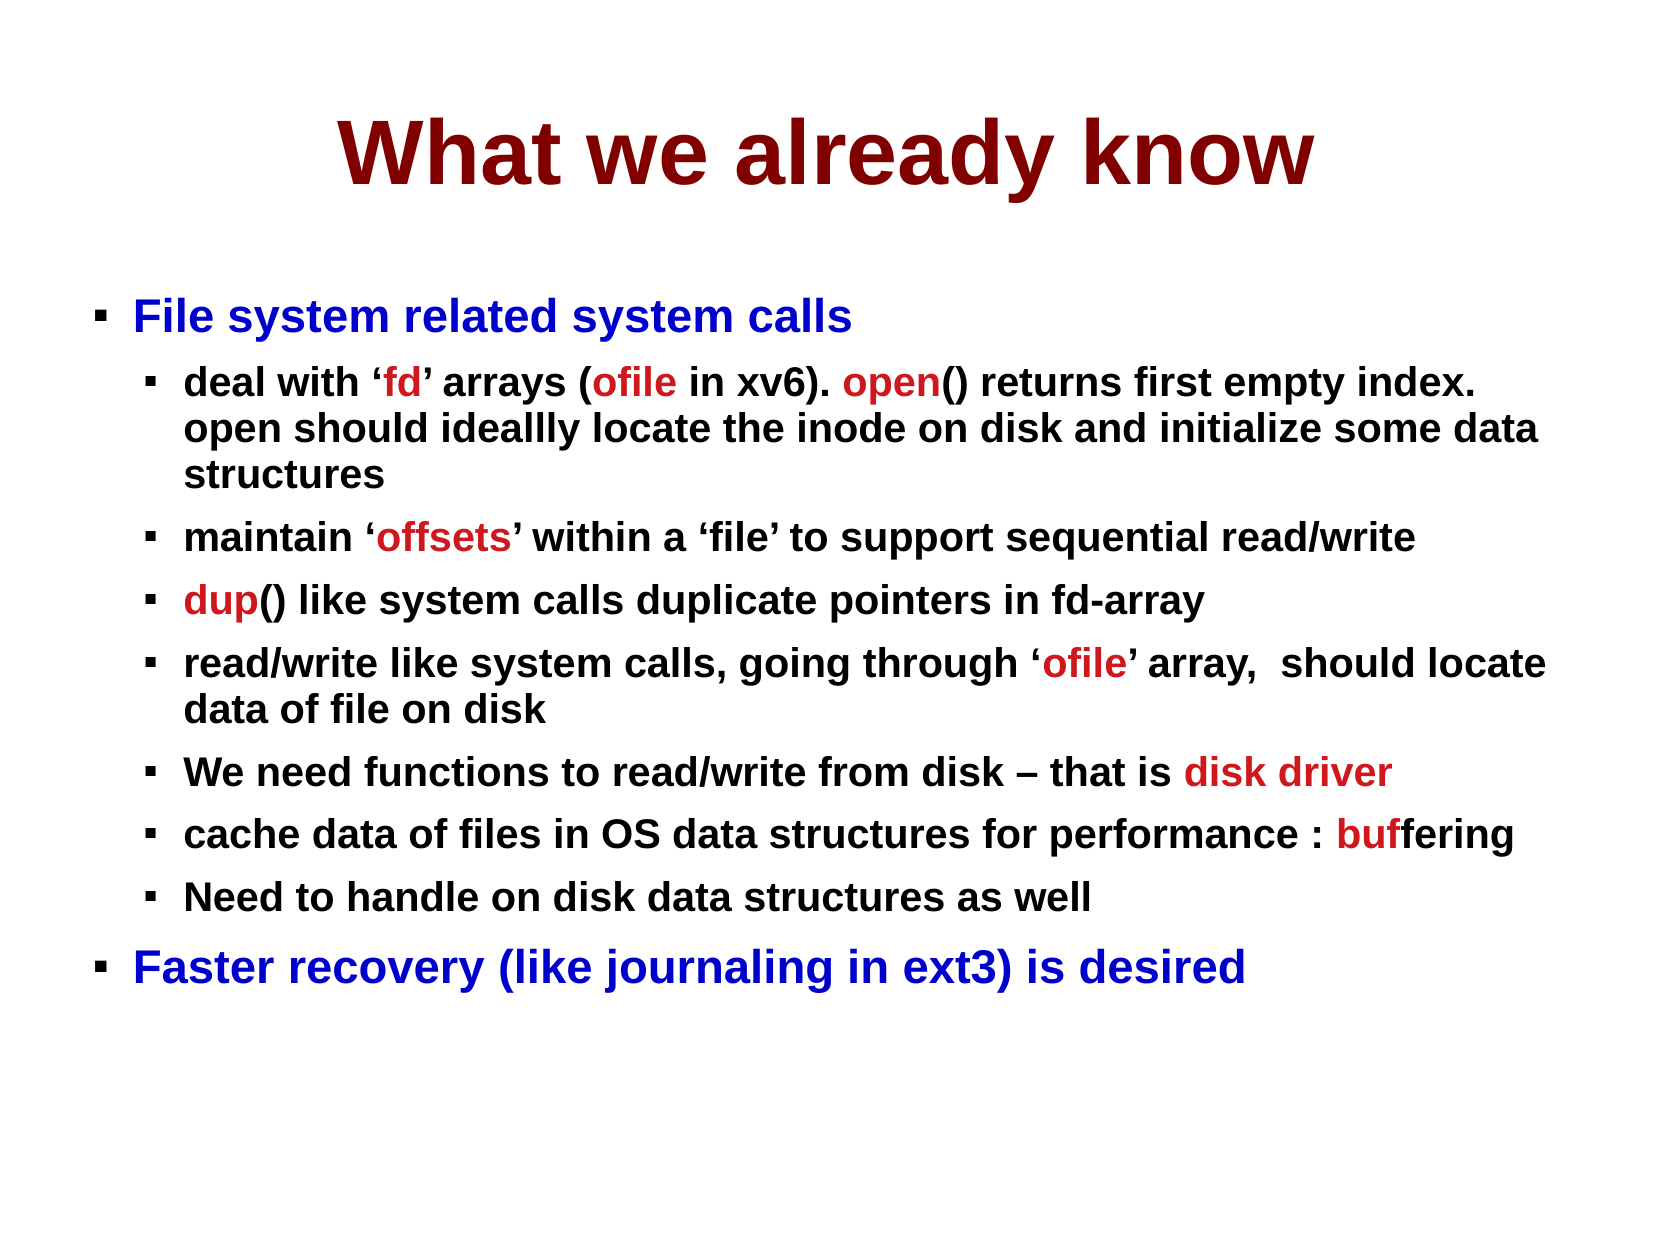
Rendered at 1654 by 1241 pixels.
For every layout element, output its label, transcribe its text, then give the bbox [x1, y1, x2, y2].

list File system related system calls deal with ‘fd’ arrays (ofile in xv6). open() returns first empty index. open should ideallly locate the inode on disk and initialize some data structures maintain ‘offsets’ within a ‘file’ to support sequential read/write dup() like system calls duplicate pointers in fd-array read/write like system calls, going through ‘ofile’ array, should locate data of file on disk We need functions to read/write from disk – that is disk driver cache data of files in OS data structures for performance : buffering Need to handle on disk data structures as well Faster recovery (like journaling in ext3) is desired [82, 290, 1571, 1010]
title What we already know [82, 49, 1571, 257]
